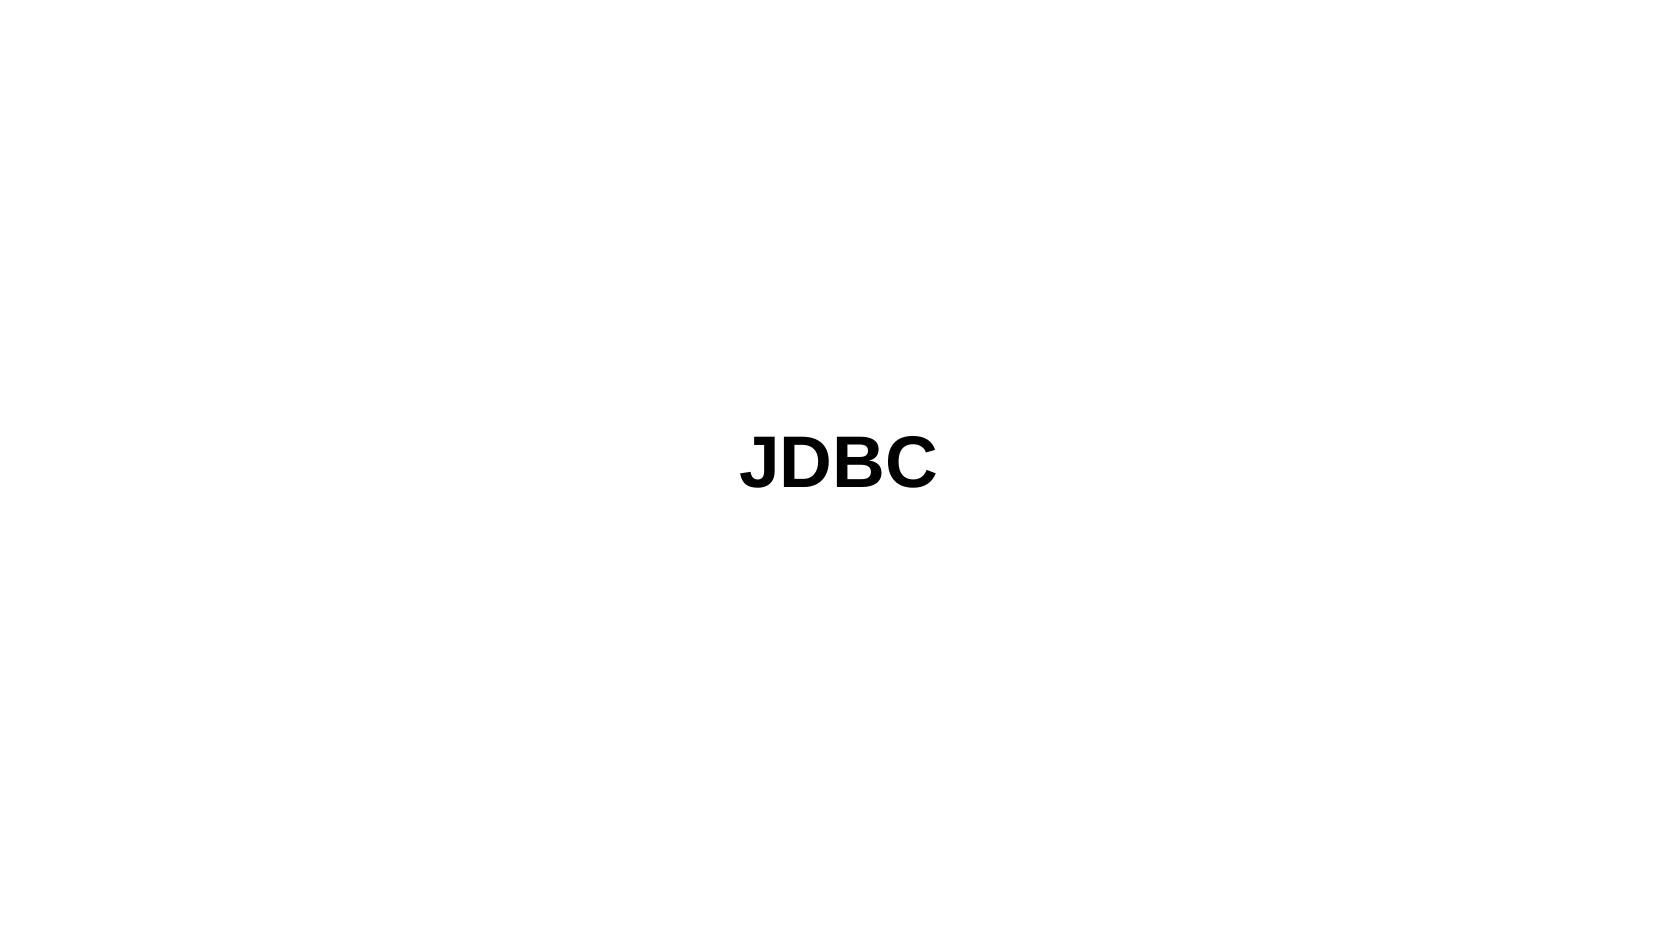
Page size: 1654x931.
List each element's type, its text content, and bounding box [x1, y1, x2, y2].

title JDBC [94, 407, 1583, 517]
